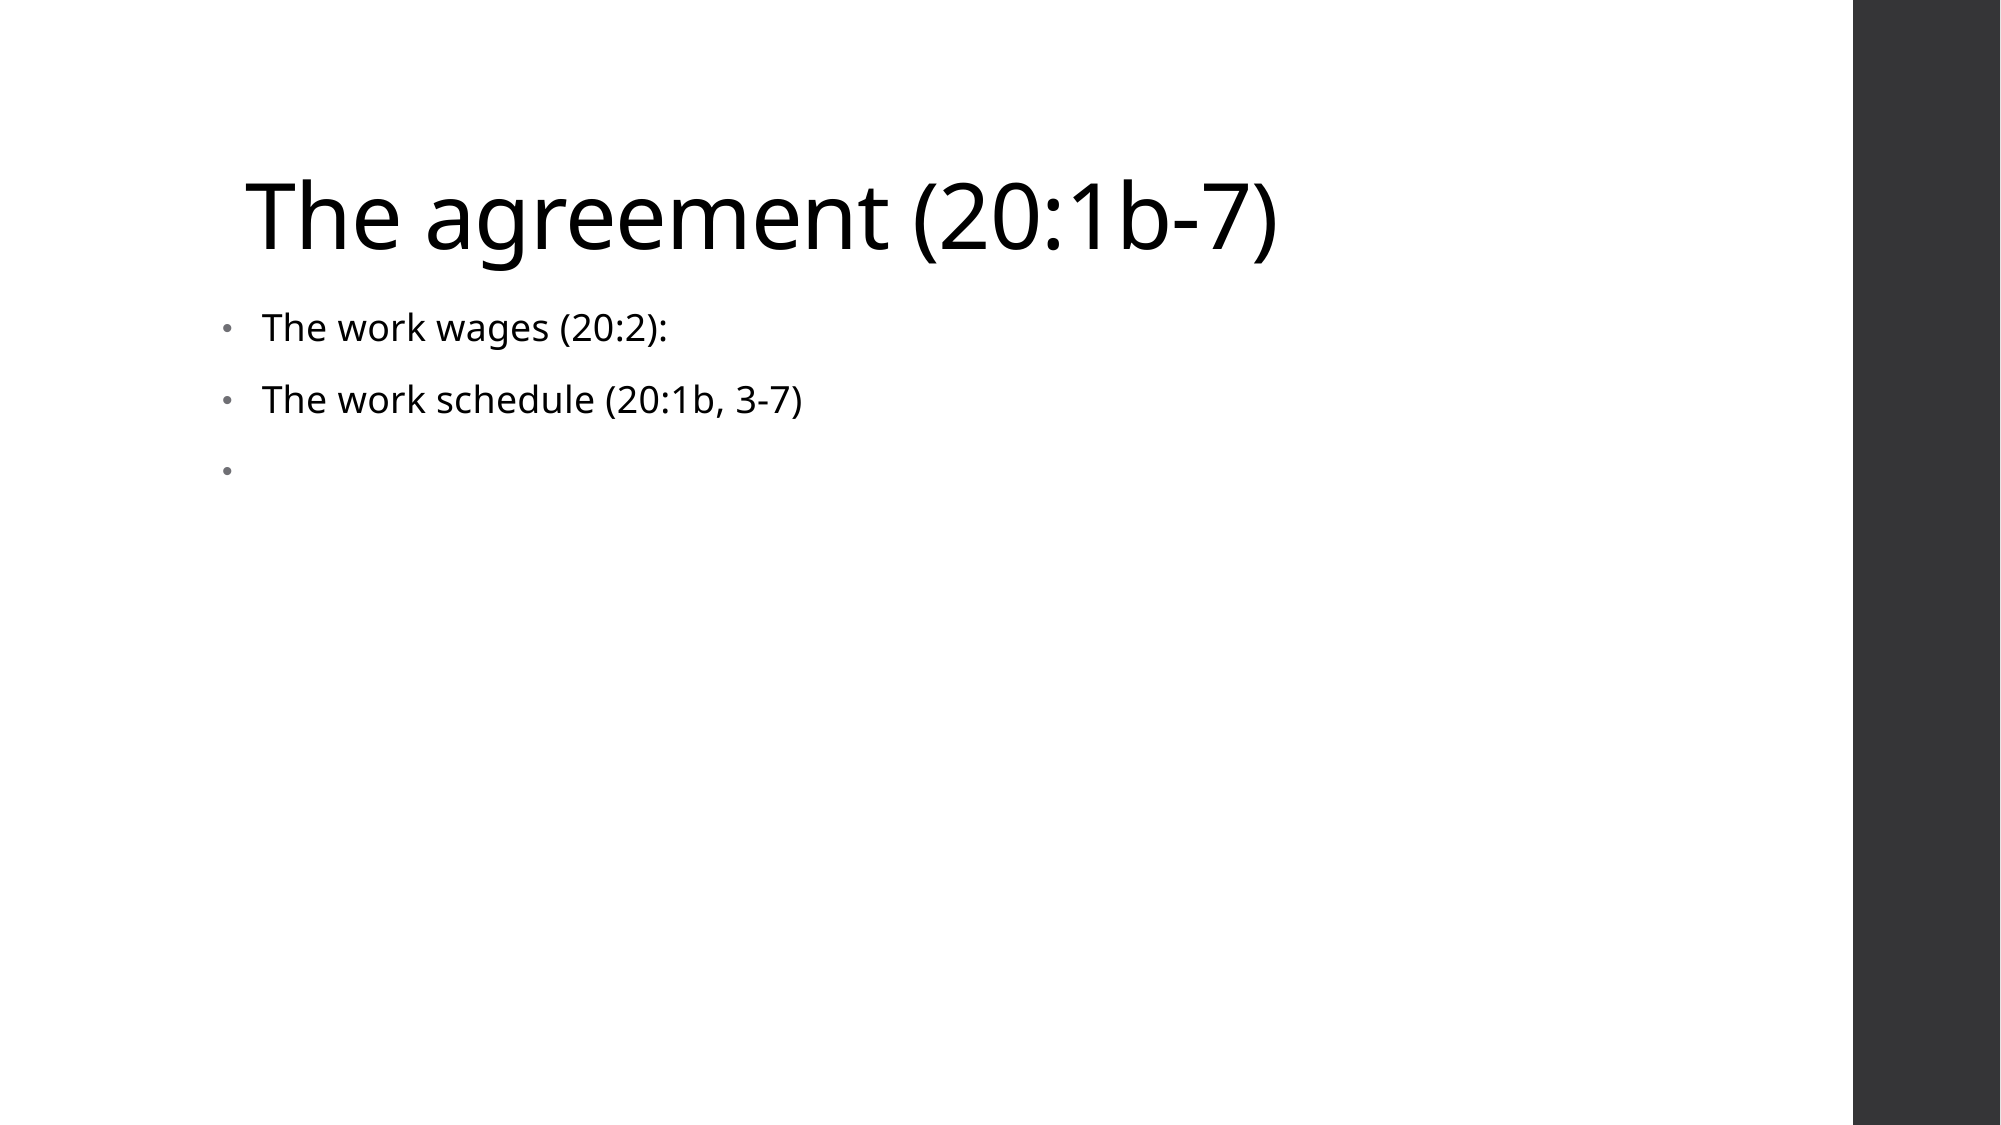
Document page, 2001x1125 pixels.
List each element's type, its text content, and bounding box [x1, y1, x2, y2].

list The work wages (20:2): The work schedule (20:1b, 3-7) [206, 299, 1617, 1014]
title The agreement (20:1b-7) [206, 60, 1797, 278]
